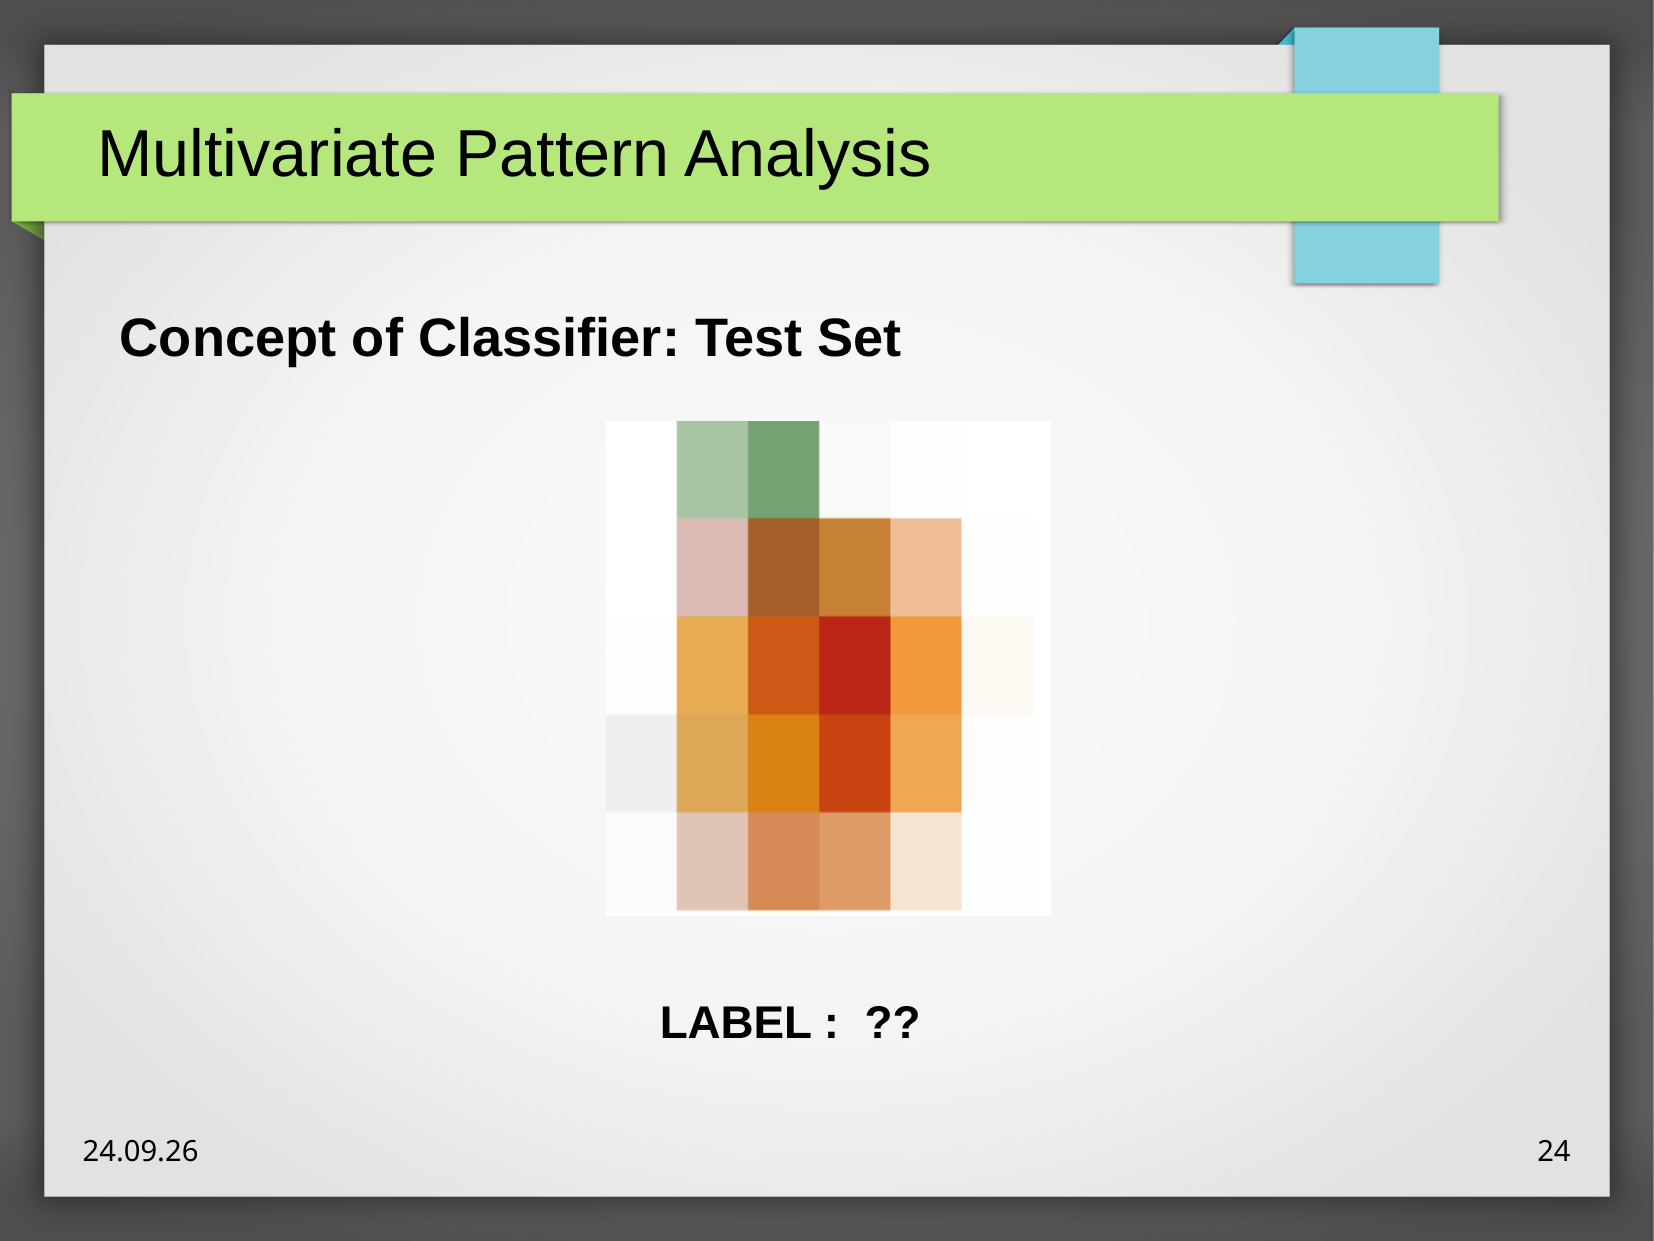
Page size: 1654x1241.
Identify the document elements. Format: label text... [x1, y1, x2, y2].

text_box Concept of Classifier: Test Set [105, 300, 1051, 376]
text_box LABEL : ?? [645, 990, 1036, 1057]
picture [0, 0, 1654, 1241]
text_box Multivariate Pattern Analysis [82, 94, 1264, 213]
